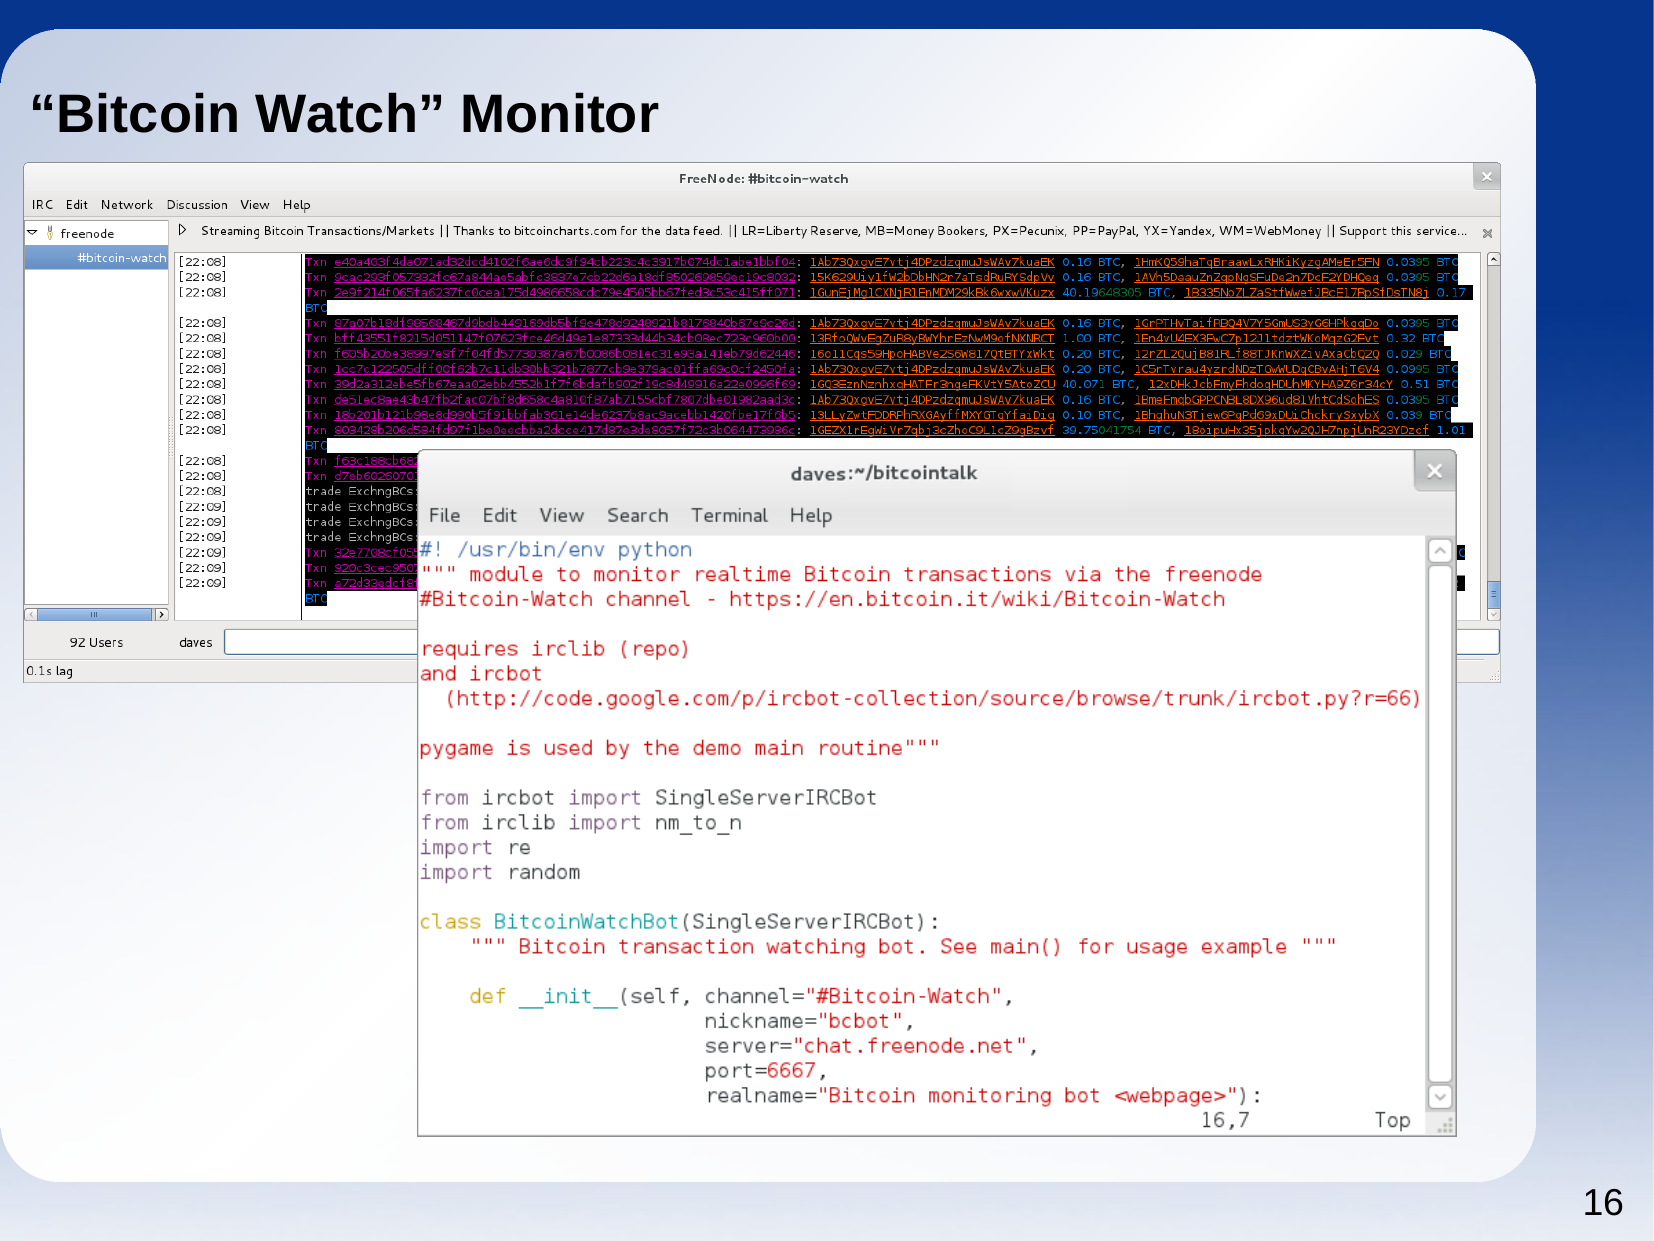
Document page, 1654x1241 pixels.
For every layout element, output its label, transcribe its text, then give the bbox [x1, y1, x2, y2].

picture [23, 162, 1501, 1137]
title “Bitcoin Watch” Monitor [29, 49, 1506, 178]
picture [0, 0, 1654, 1241]
